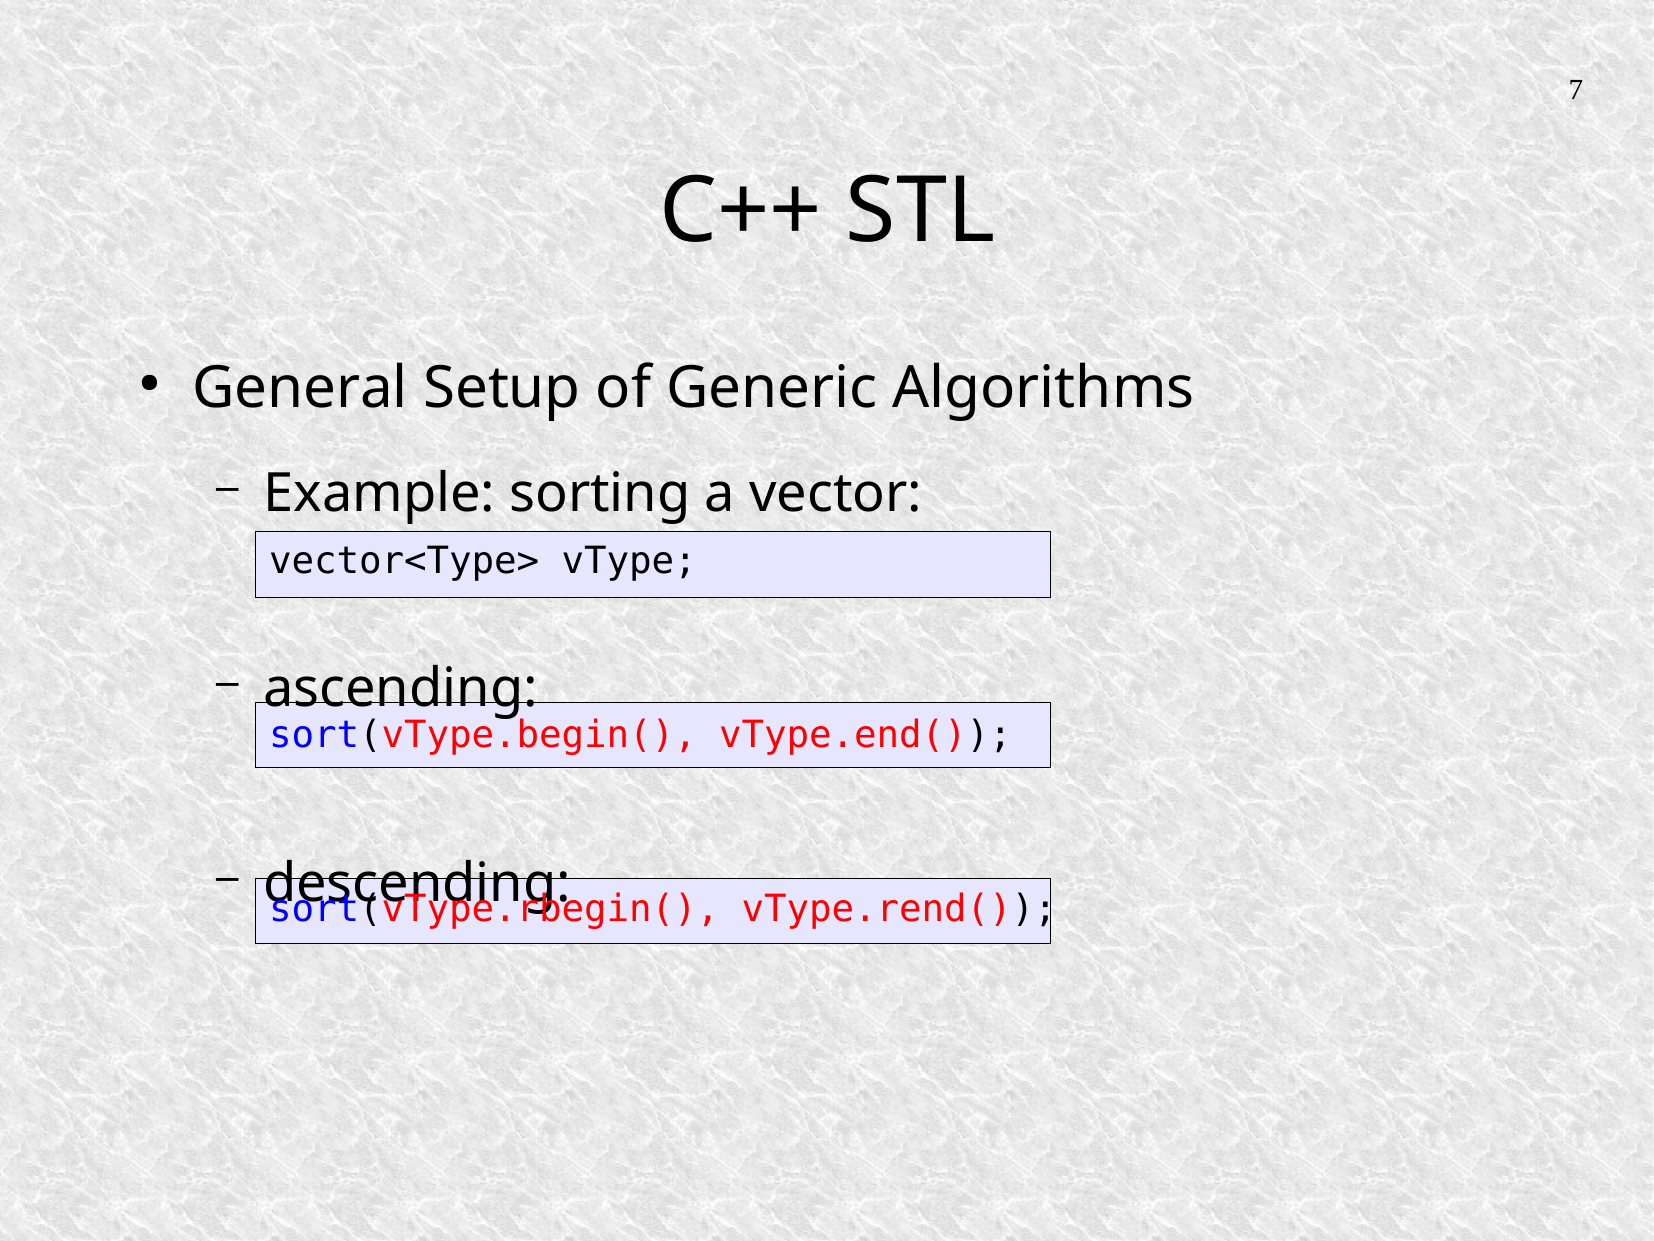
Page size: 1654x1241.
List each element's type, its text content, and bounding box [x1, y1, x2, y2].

picture [0, 0, 1654, 1241]
text_box vector<Type> vType; sort(vType.begin(), vType.end()); sort(vType.rbegin(), vType.rend()); [269, 538, 1057, 946]
list General Setup of Generic Algorithms Example: sorting a vector: ascending: descending: [121, 344, 1534, 1127]
title C++ STL [121, 102, 1534, 311]
